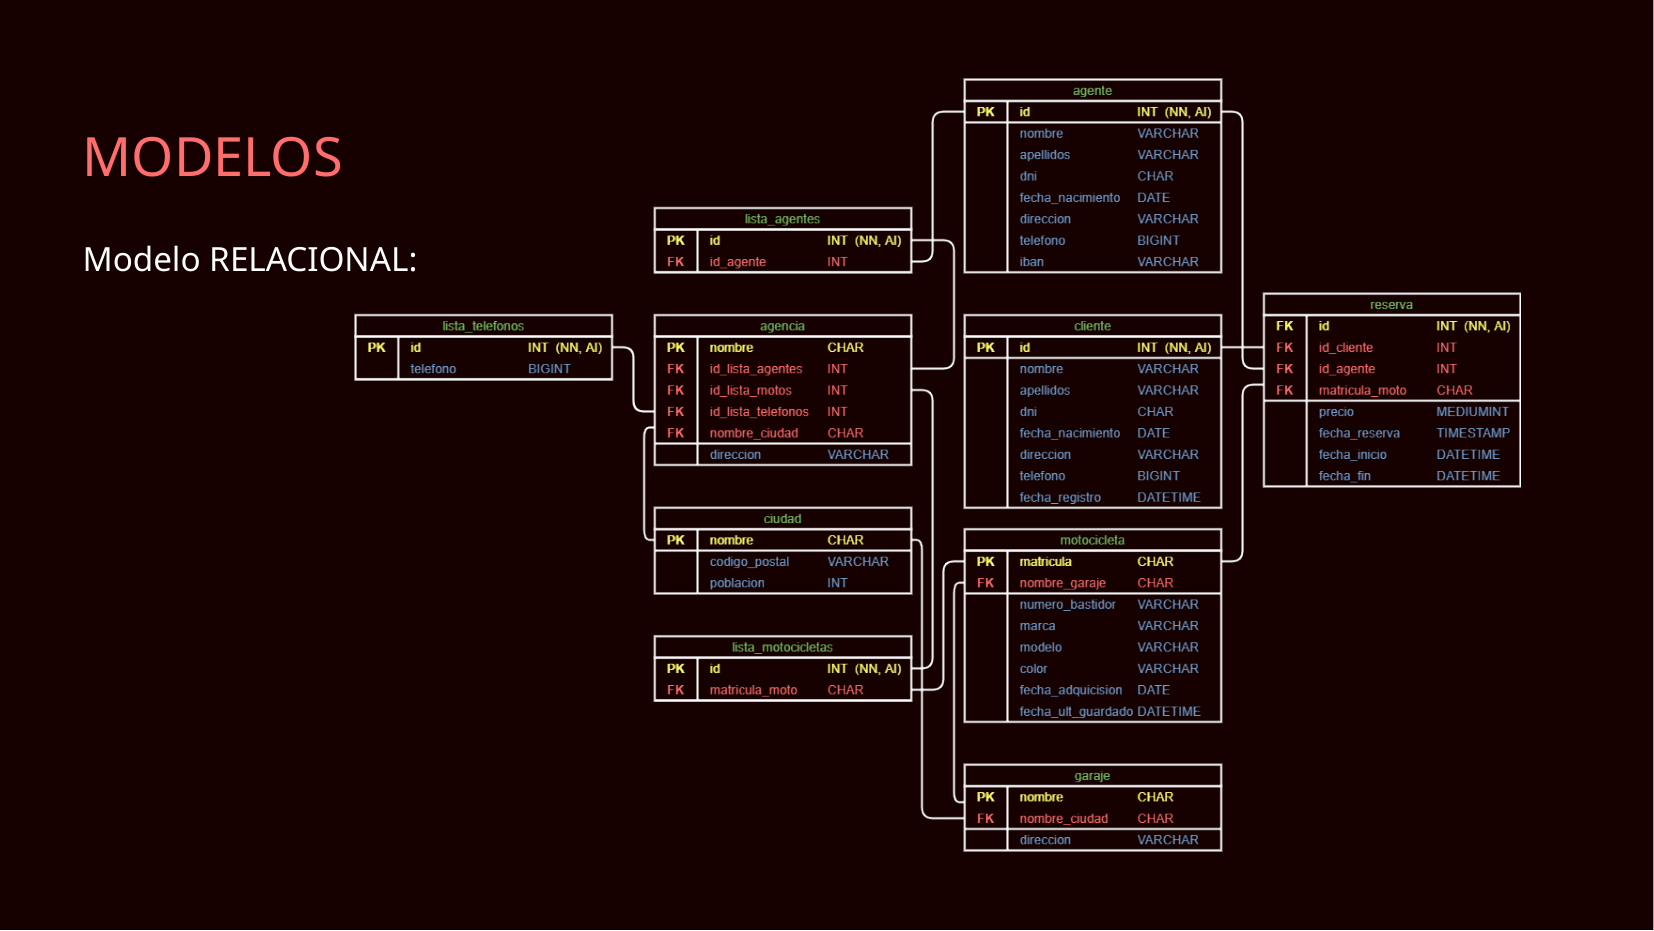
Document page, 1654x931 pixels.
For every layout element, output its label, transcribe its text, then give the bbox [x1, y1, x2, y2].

picture [354, 78, 1521, 852]
title MODELOS [82, 37, 1571, 193]
list Modelo RELACIONAL: [82, 236, 473, 857]
